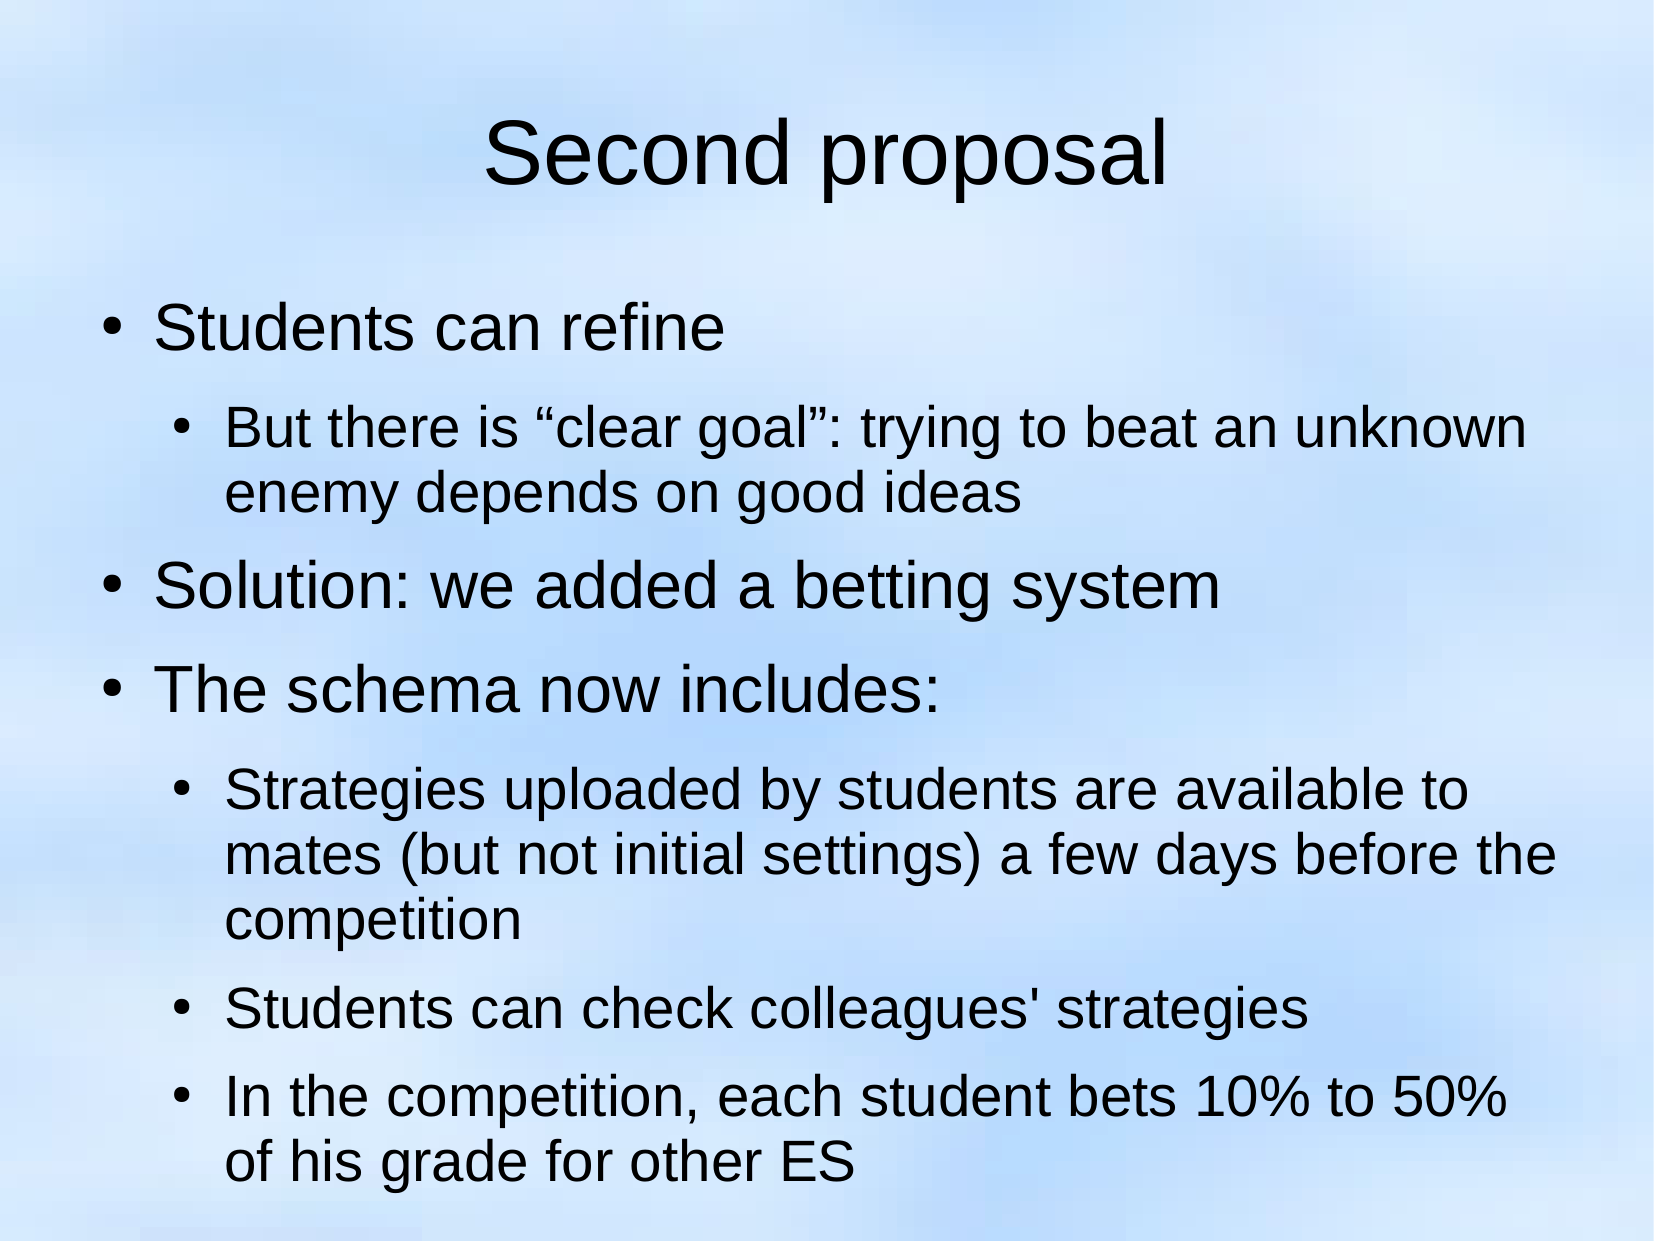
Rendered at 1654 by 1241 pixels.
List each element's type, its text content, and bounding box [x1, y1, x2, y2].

list Students can refine But there is “clear goal”: trying to beat an unknown enemy depends on good ideas Solution: we added a betting system The schema now includes: Strategies uploaded by students are available to mates (but not initial settings) a few days before the competition Students can check colleagues' strategies In the competition, each student bets 10% to 50% of his grade for other ES [82, 290, 1571, 1109]
title Second proposal [82, 56, 1571, 250]
picture [0, 0, 1654, 1241]
